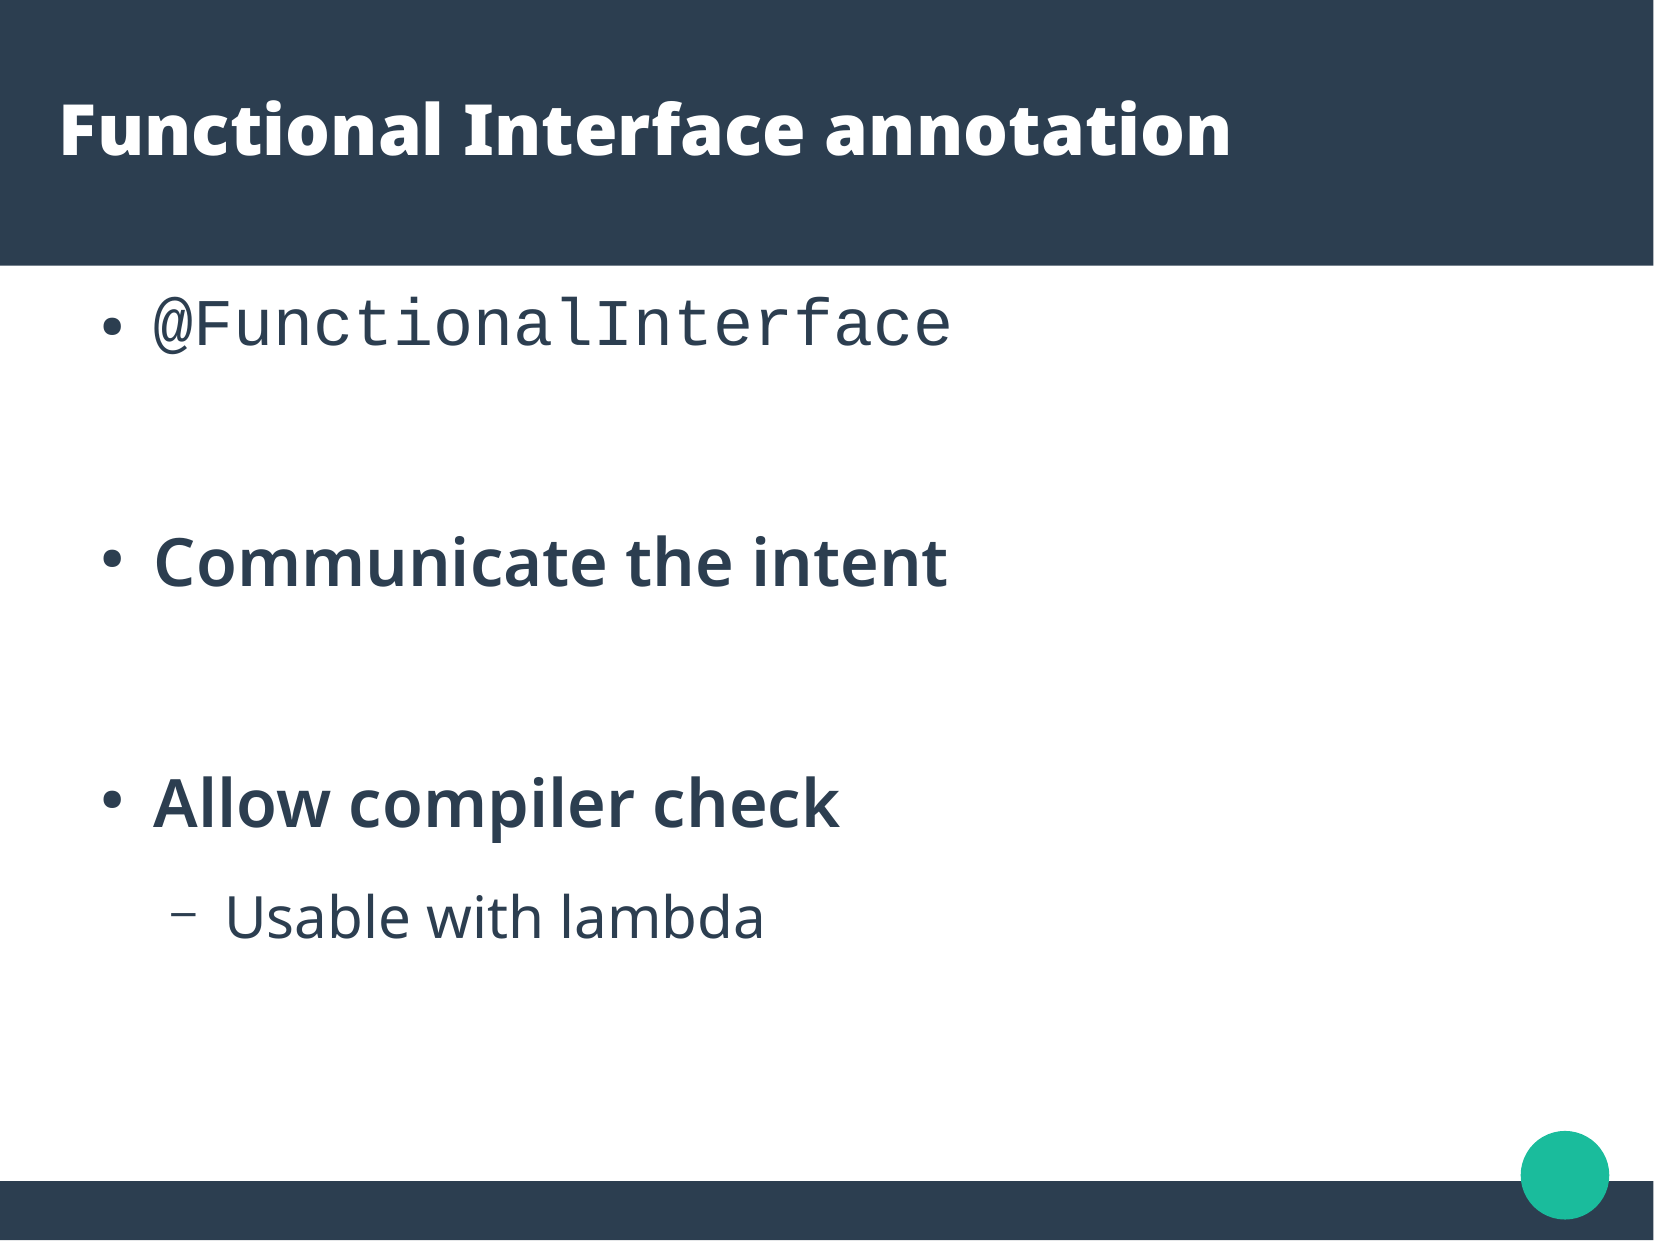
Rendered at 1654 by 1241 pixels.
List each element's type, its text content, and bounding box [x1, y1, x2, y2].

list @FunctionalInterface Communicate the intent Allow compiler check Usable with lambda [82, 290, 1571, 1010]
title Functional Interface annotation [59, 49, 1595, 207]
